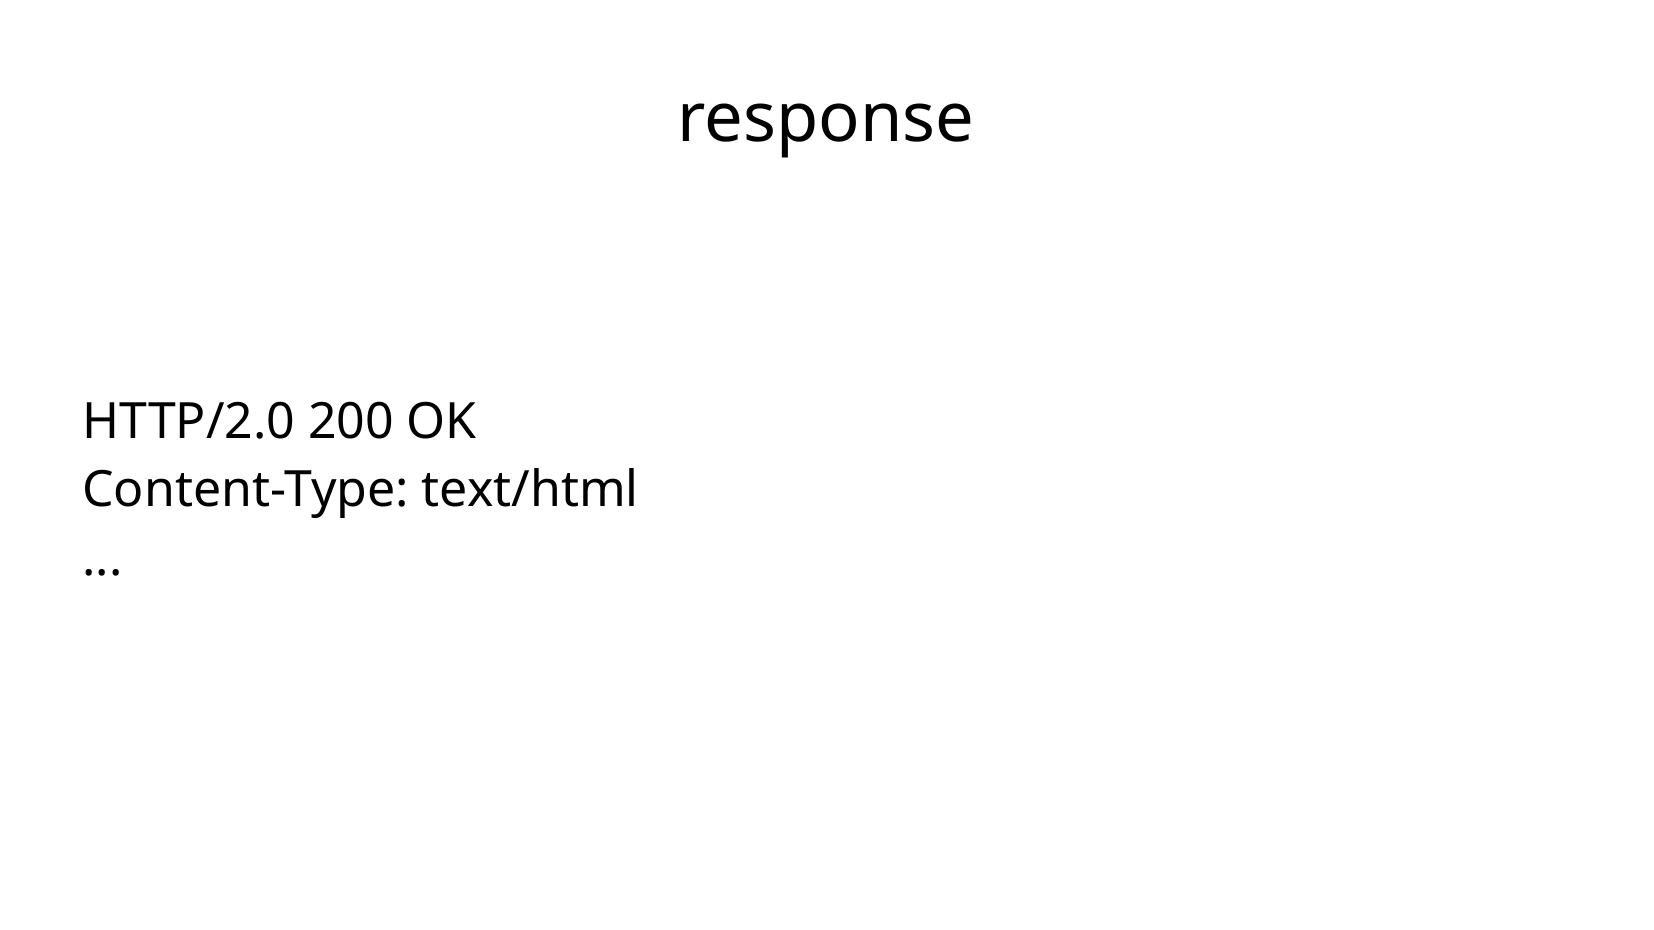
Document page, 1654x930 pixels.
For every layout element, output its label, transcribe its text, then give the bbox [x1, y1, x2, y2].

title response [82, 36, 1571, 193]
subtitle HTTP/2.0 200 OK Content-Type: text/html ... [82, 217, 1571, 757]
